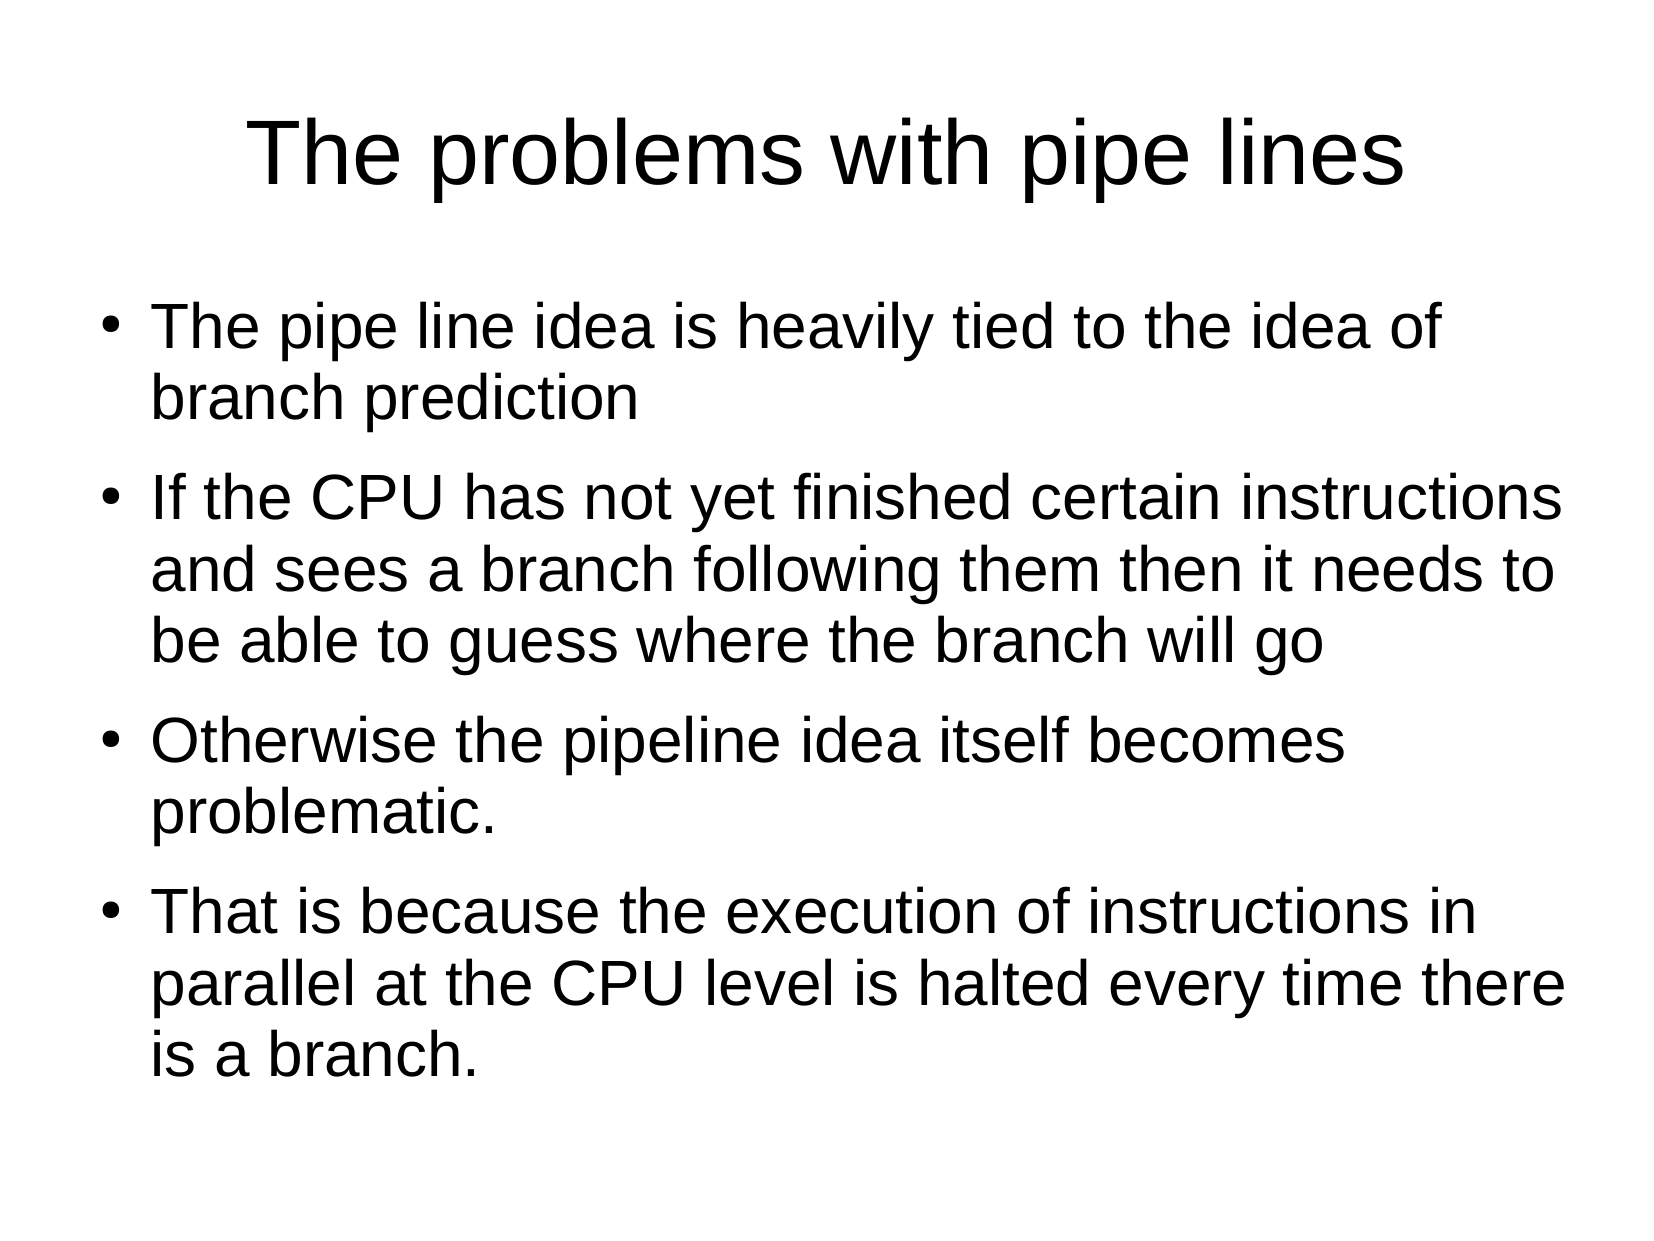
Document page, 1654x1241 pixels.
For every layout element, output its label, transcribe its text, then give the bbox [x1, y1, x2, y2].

title The problems with pipe lines [82, 49, 1571, 257]
list The pipe line idea is heavily tied to the idea of branch prediction If the CPU has not yet finished certain instructions and sees a branch following them then it needs to be able to guess where the branch will go Otherwise the pipeline idea itself becomes problematic. That is because the execution of instructions in parallel at the CPU level is halted every time there is a branch. [82, 290, 1571, 1109]
